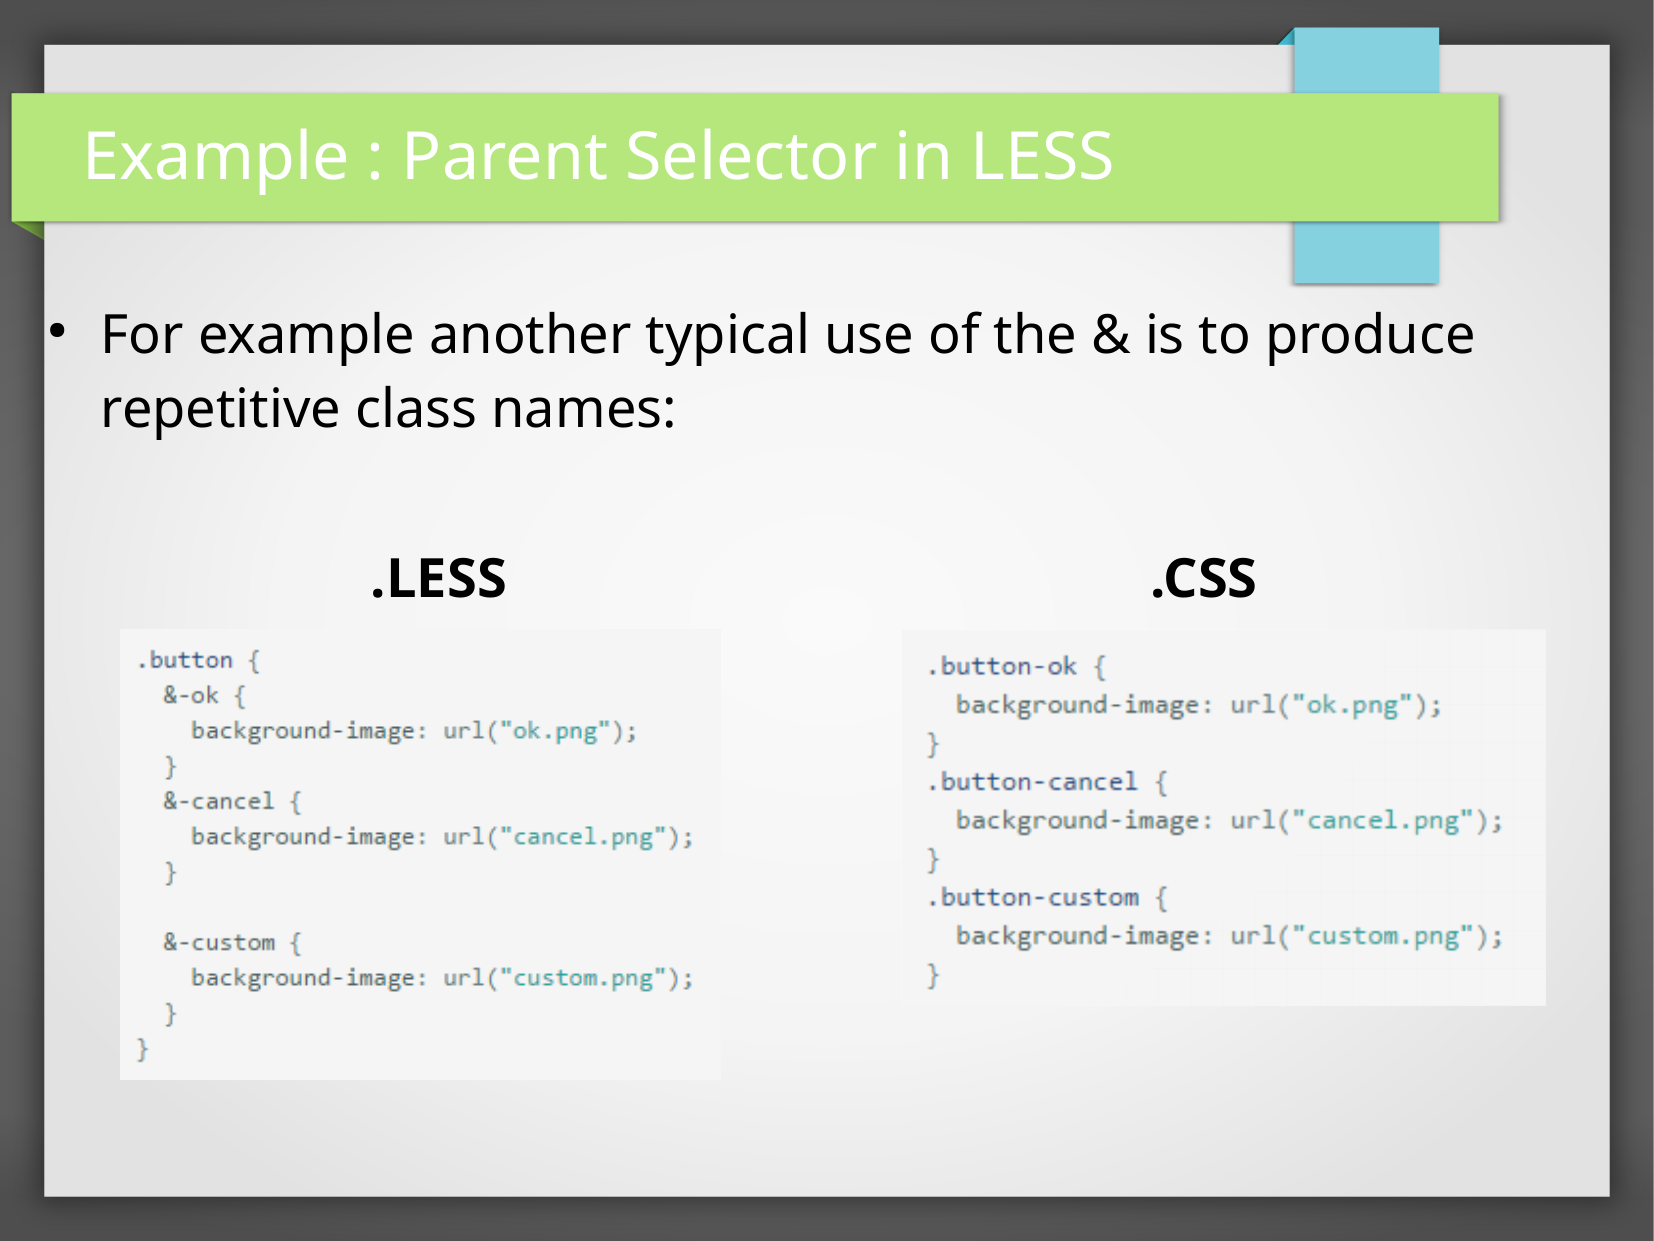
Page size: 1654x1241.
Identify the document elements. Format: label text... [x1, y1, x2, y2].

list .CSS [1080, 540, 1373, 646]
list .LESS [300, 540, 593, 646]
picture [0, 0, 1654, 1241]
title Example : Parent Selector in LESS [82, 94, 1396, 213]
list For example another typical use of the & is to produce repetitive class names: [30, 295, 1493, 451]
